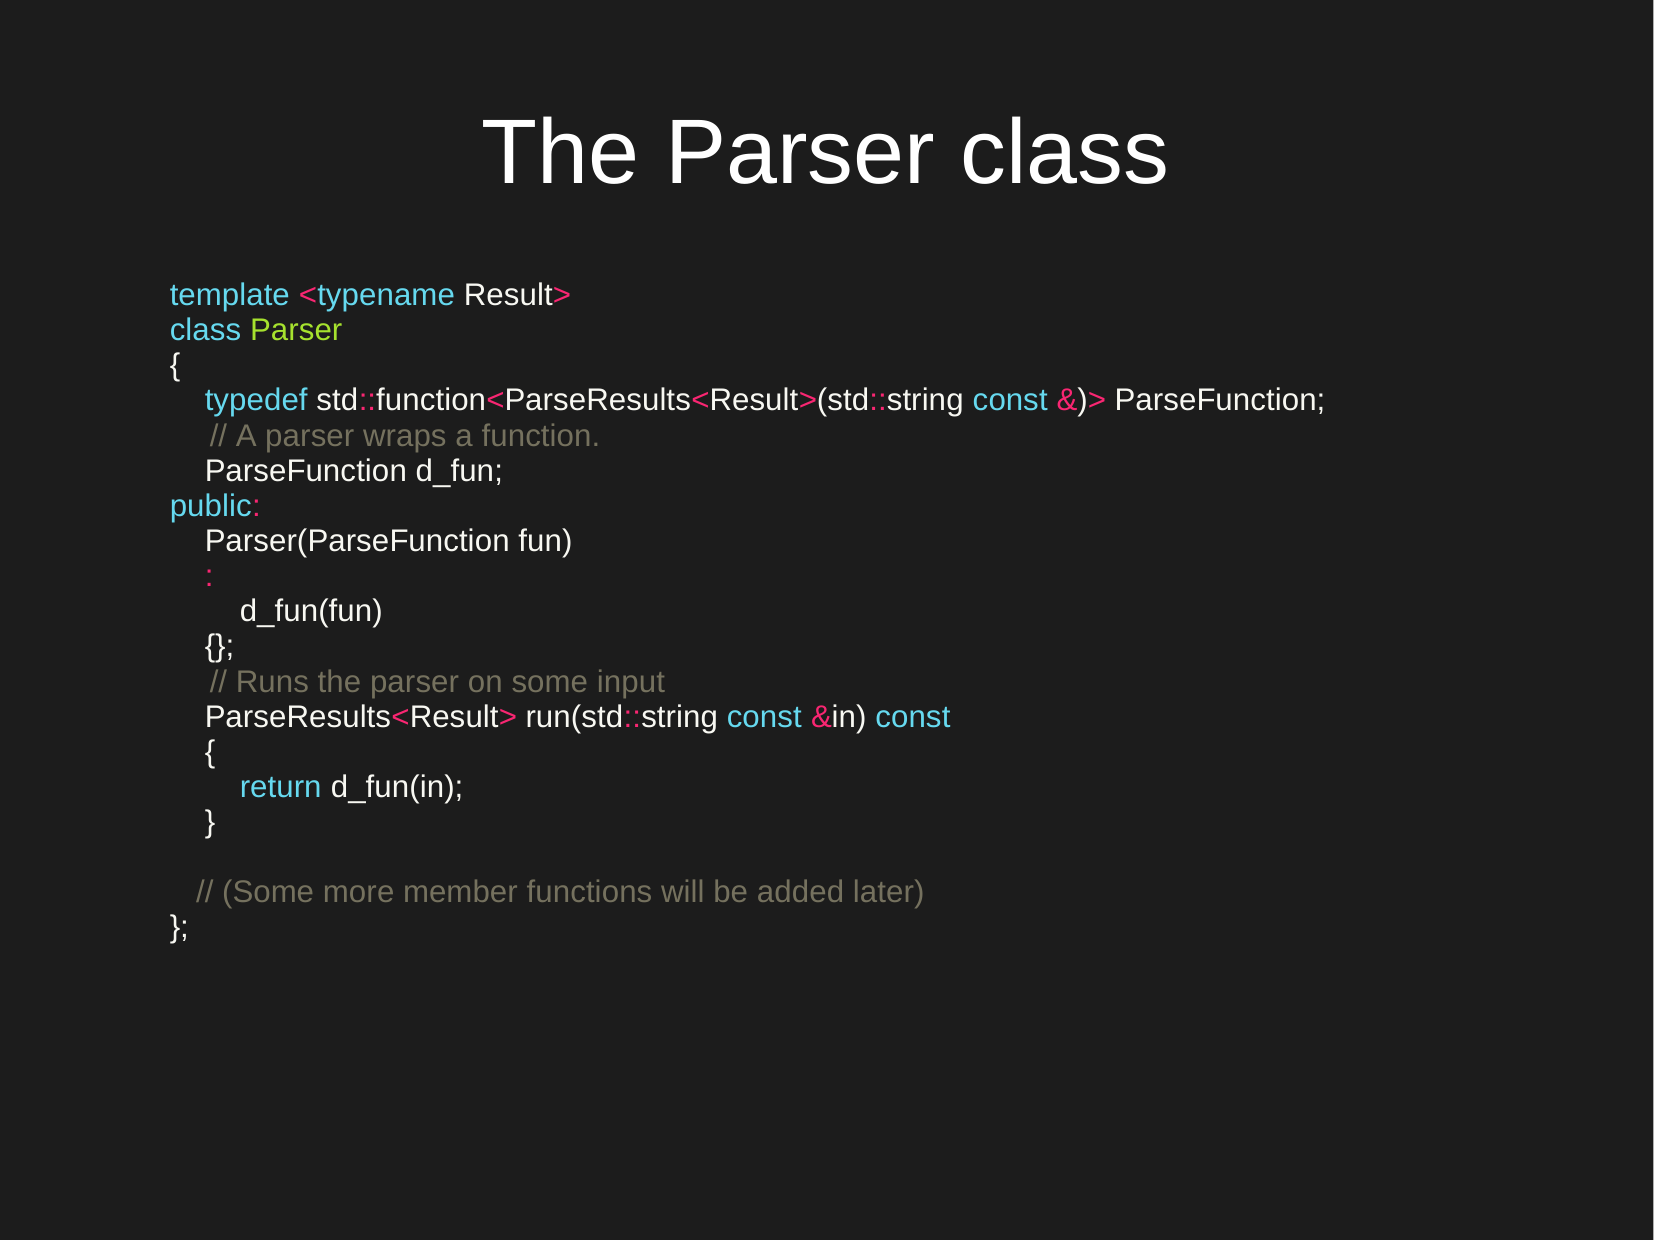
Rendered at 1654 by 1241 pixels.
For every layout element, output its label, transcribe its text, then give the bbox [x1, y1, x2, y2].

title The Parser class [82, 49, 1571, 256]
text_box template <typename Result> class Parser { typedef std::function<ParseResults<Result>(std::string const &)> ParseFunction; // A parser wraps a function. ParseFunction d_fun; public: Parser(ParseFunction fun) : d_fun(fun) {}; // Runs the parser on some input ParseResults<Result> run(std::string const &in) const { return d_fun(in); } // (Some more member functions will be added later) }; [120, 270, 1561, 1026]
